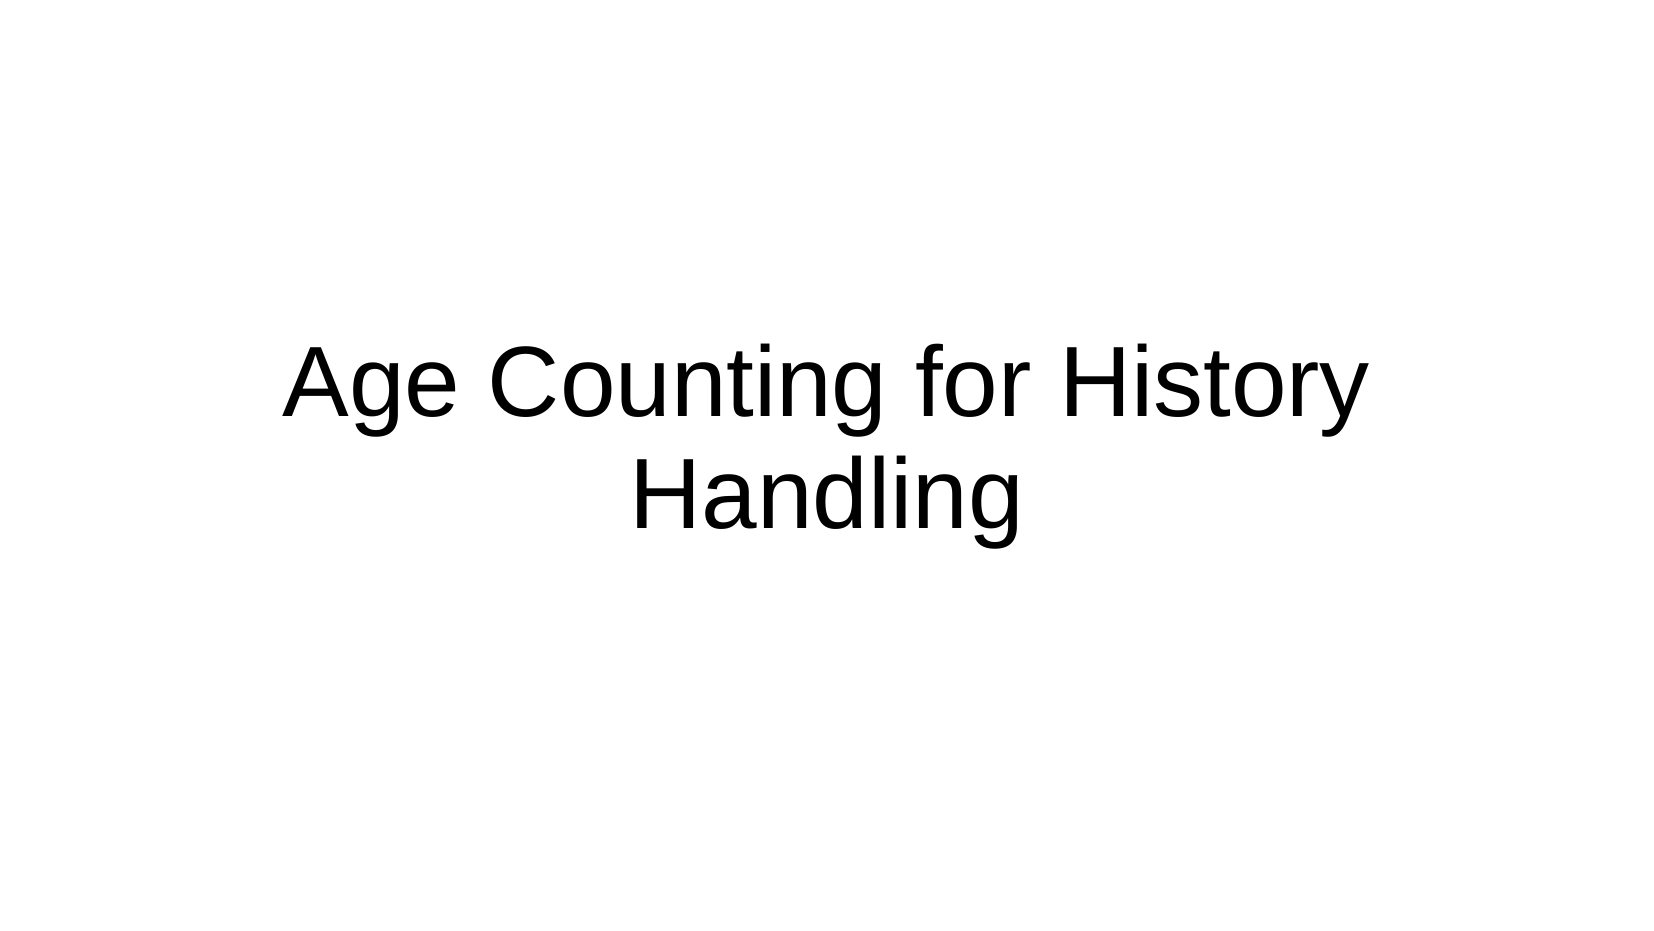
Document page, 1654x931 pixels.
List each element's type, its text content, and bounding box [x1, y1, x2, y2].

text_box Age Counting for History Handling [82, 108, 1571, 767]
